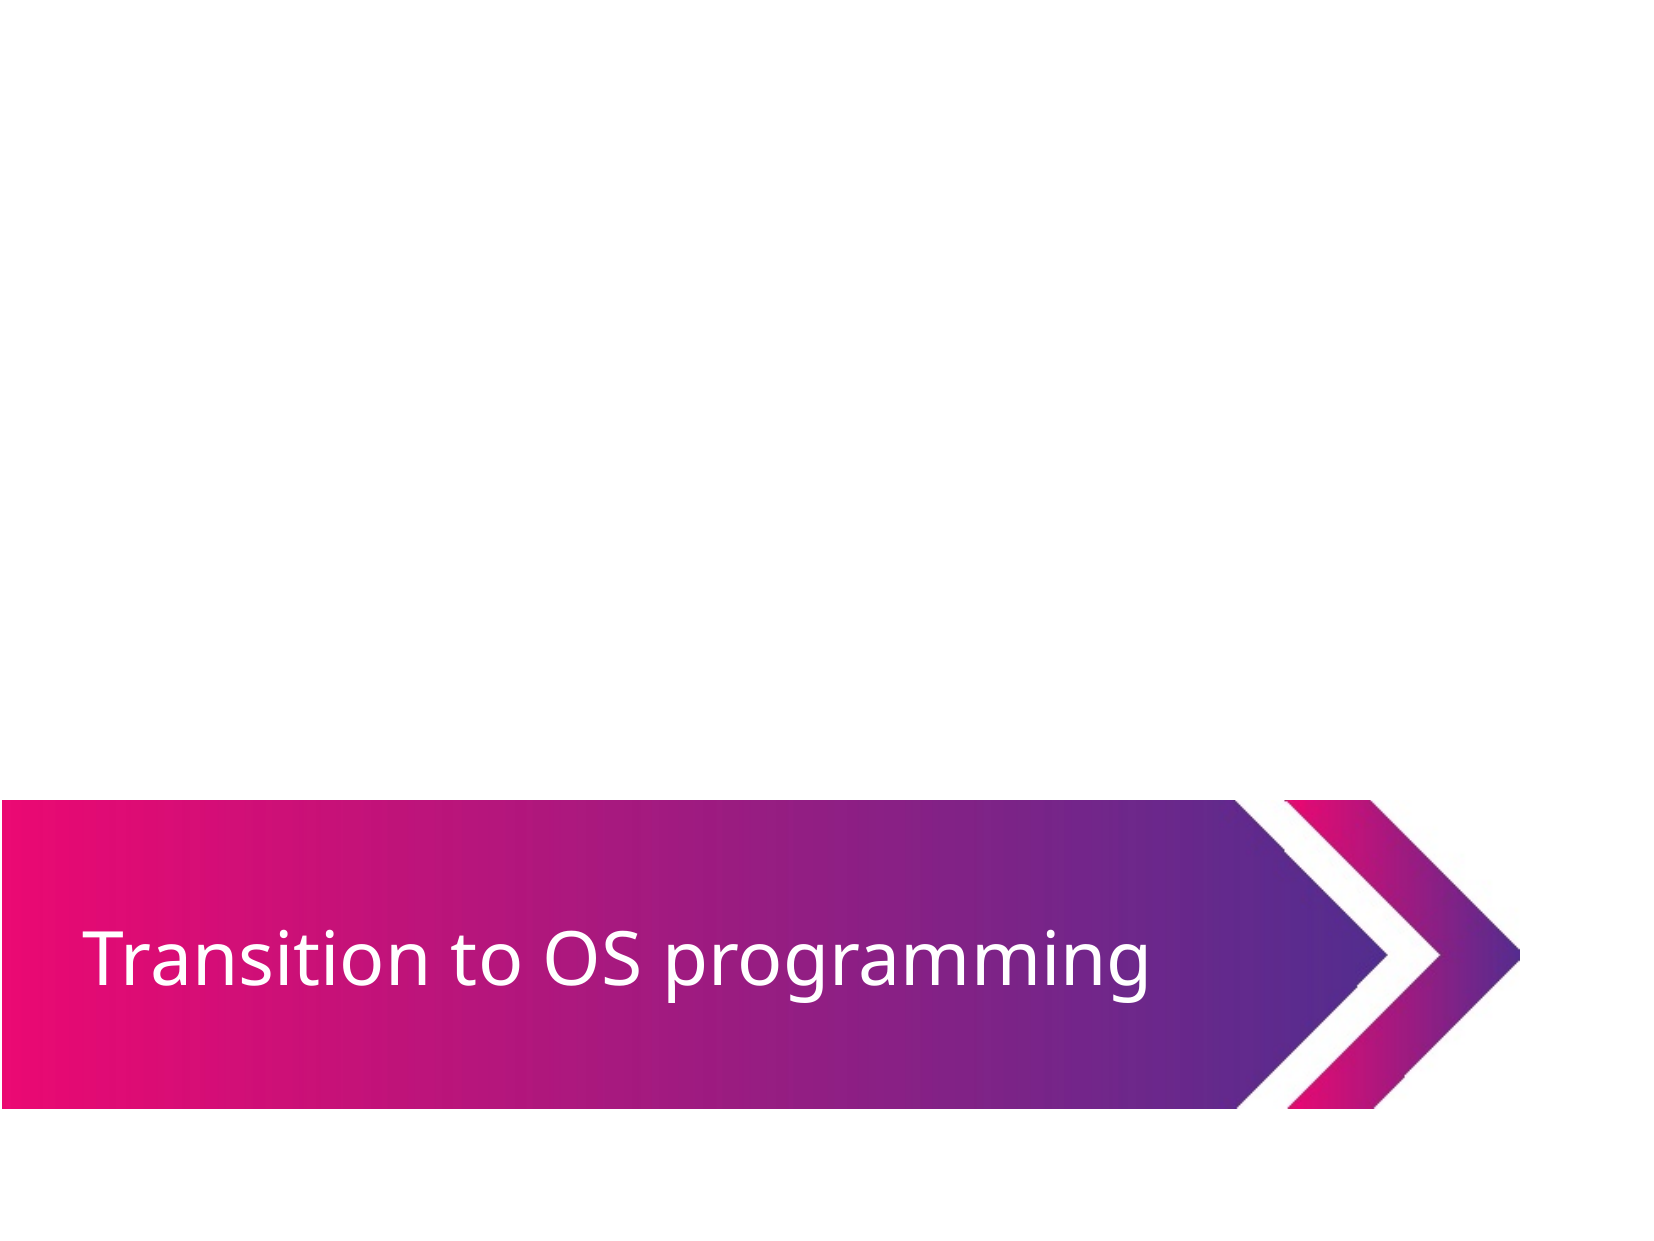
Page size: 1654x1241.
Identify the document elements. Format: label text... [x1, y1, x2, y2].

picture [2, 800, 1520, 1109]
title Transition to OS programming [82, 852, 1396, 1060]
